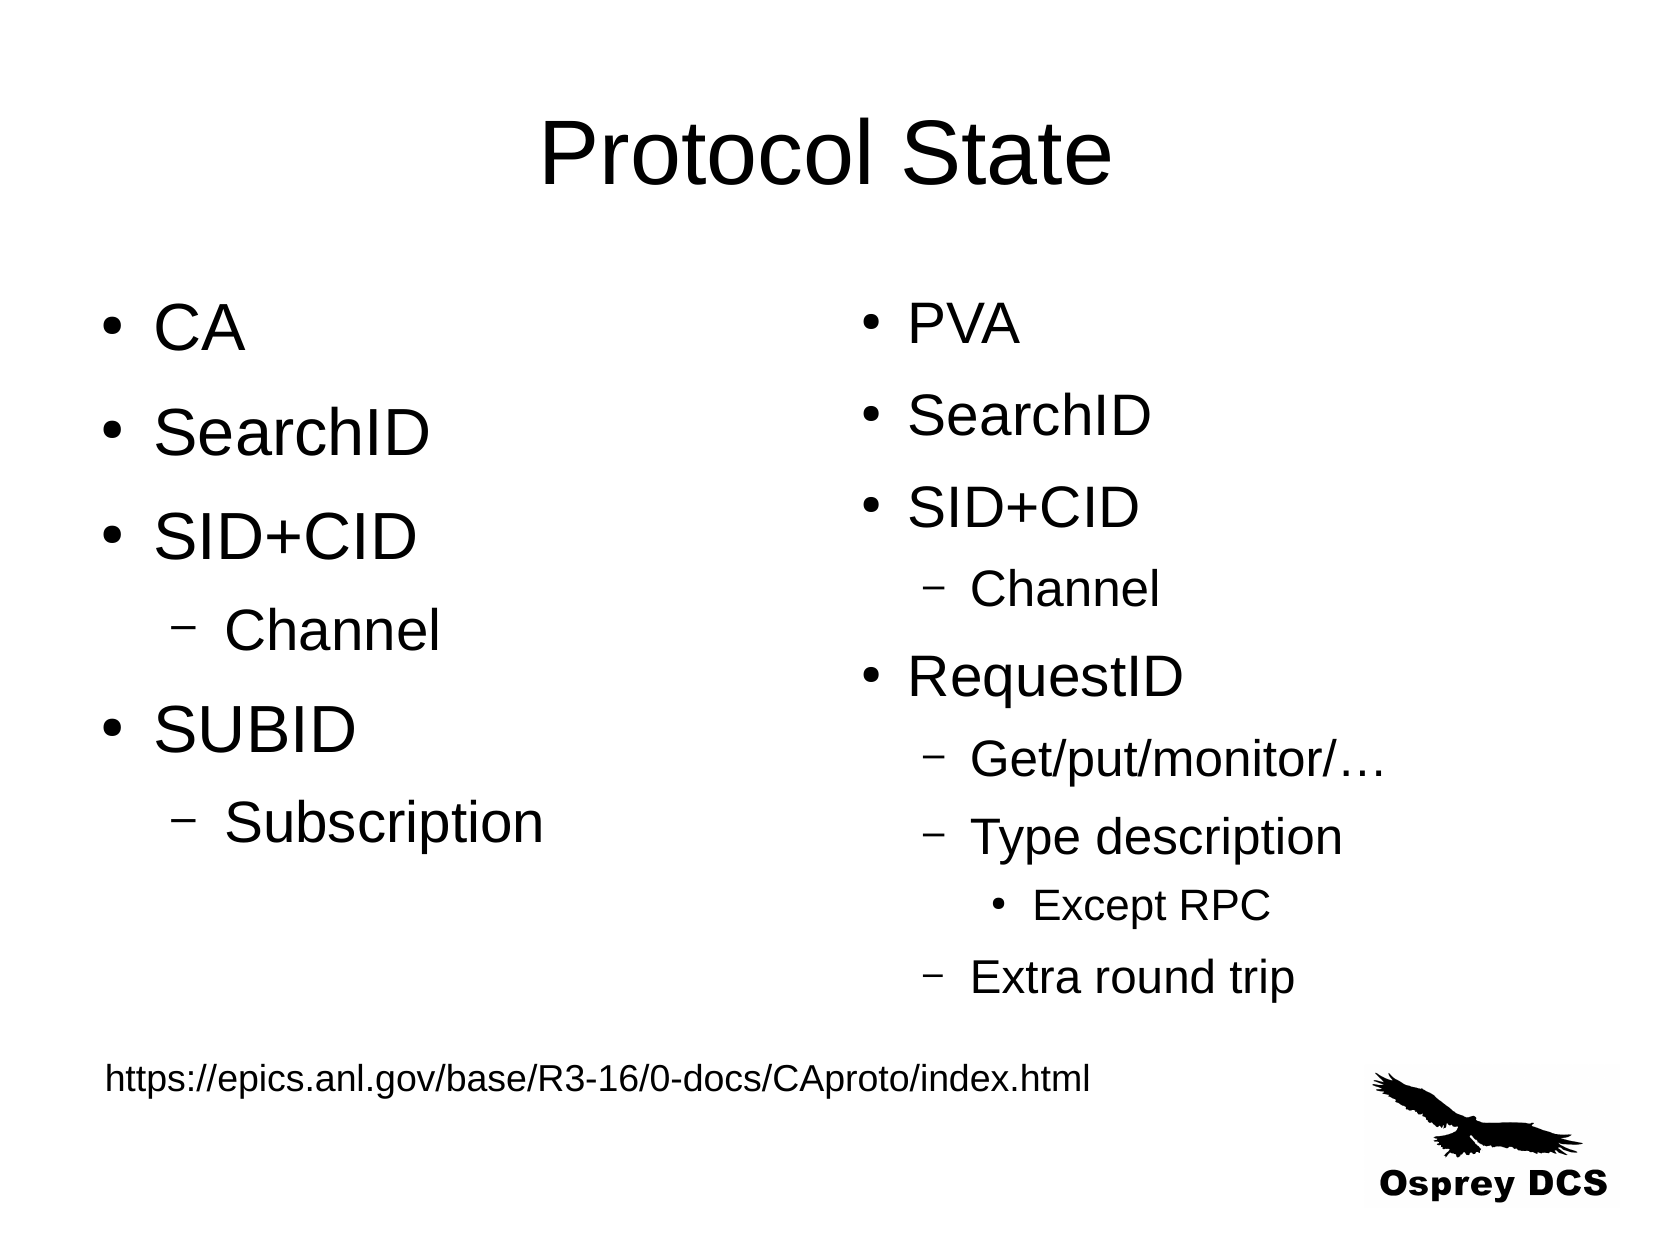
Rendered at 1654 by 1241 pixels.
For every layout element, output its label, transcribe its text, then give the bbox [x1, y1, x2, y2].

text_box https://epics.anl.gov/base/R3-16/0-docs/CAproto/index.html [90, 1050, 1106, 1107]
list CA SearchID SID+CID Channel SUBID Subscription [82, 290, 809, 1010]
title Protocol State [82, 49, 1571, 257]
picture [1364, 1064, 1620, 1208]
list PVA SearchID SID+CID Channel RequestID Get/put/monitor/… Type description Except RPC Extra round trip [845, 290, 1572, 1010]
